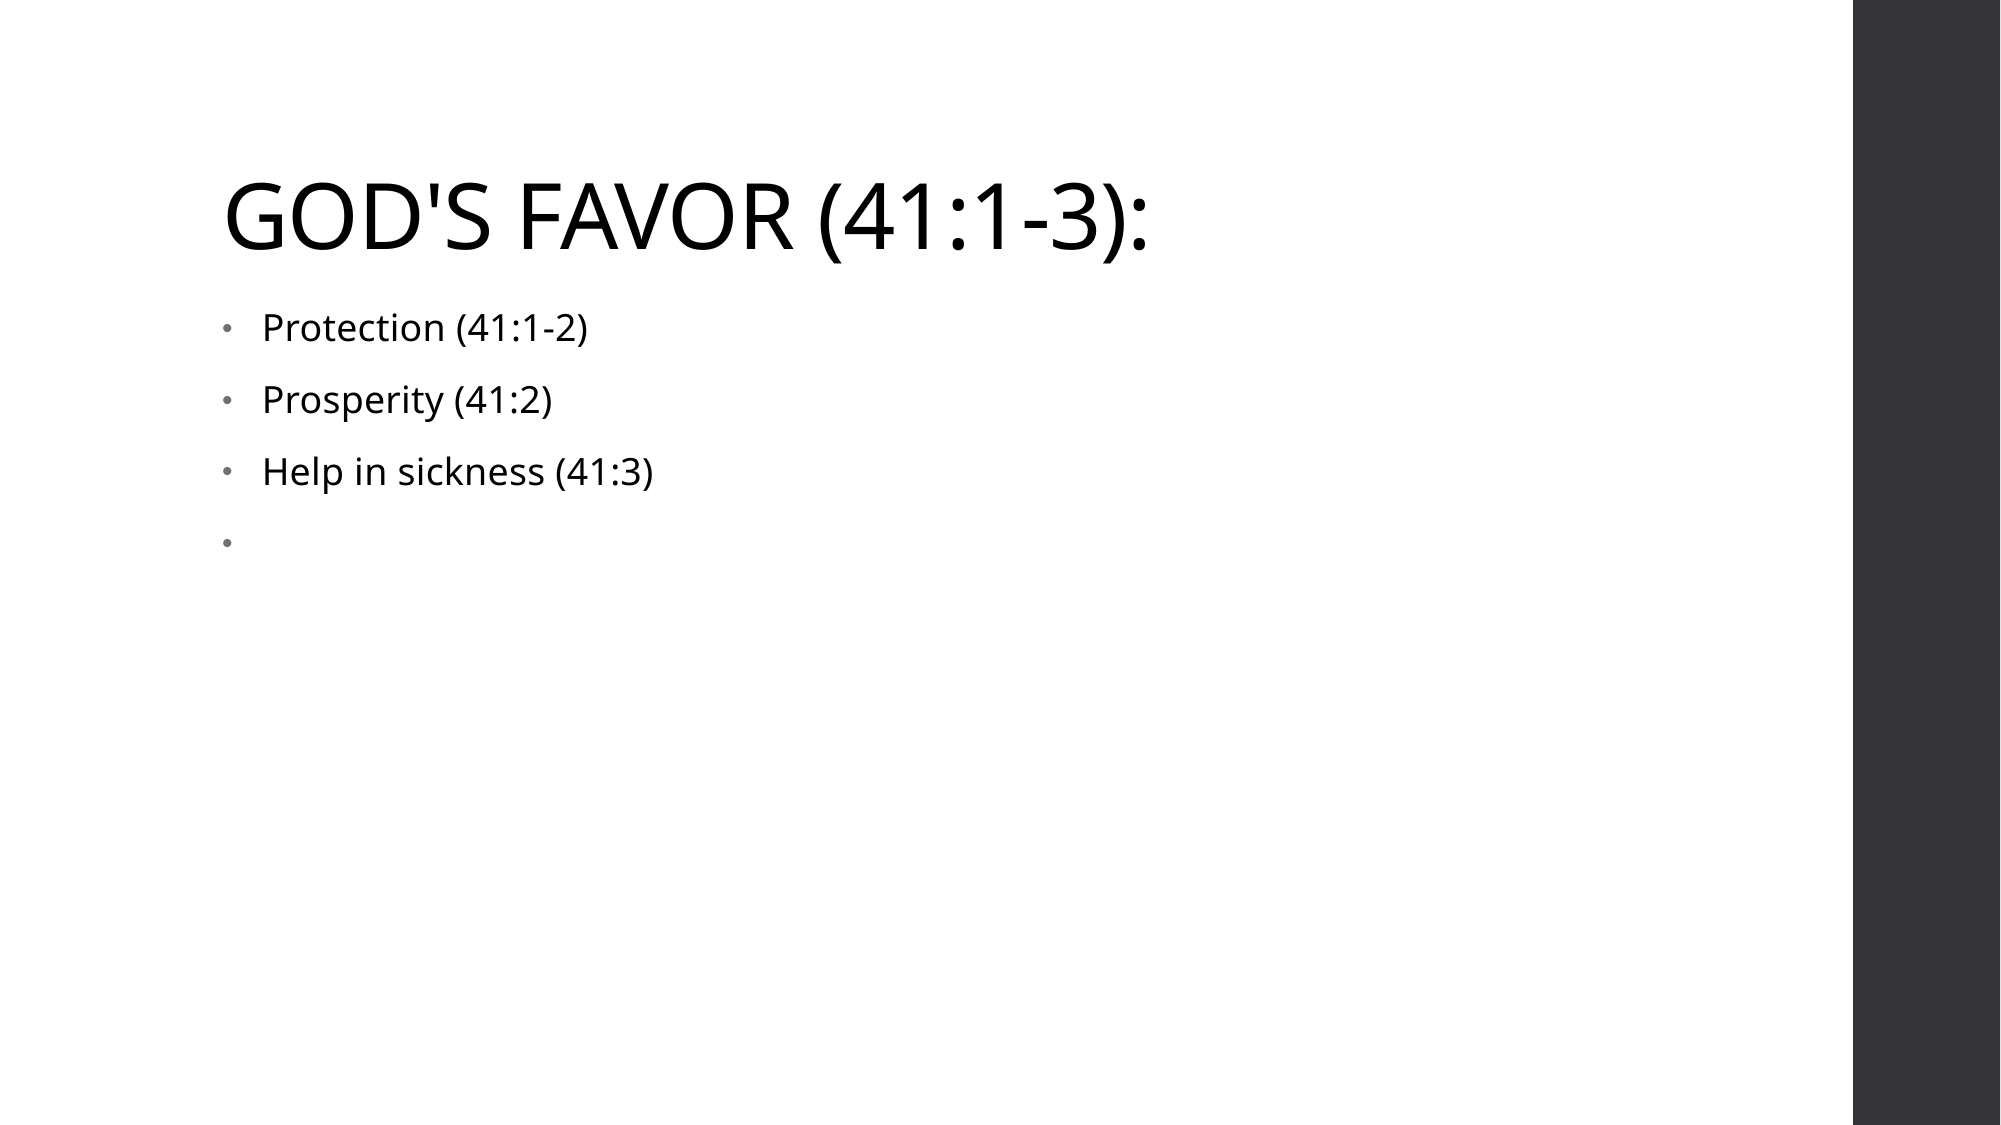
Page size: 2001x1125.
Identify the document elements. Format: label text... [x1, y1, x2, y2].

title GOD'S FAVOR (41:1-3): [206, 60, 1797, 278]
list Protection (41:1-2) Prosperity (41:2) Help in sickness (41:3) [206, 299, 1617, 1014]
